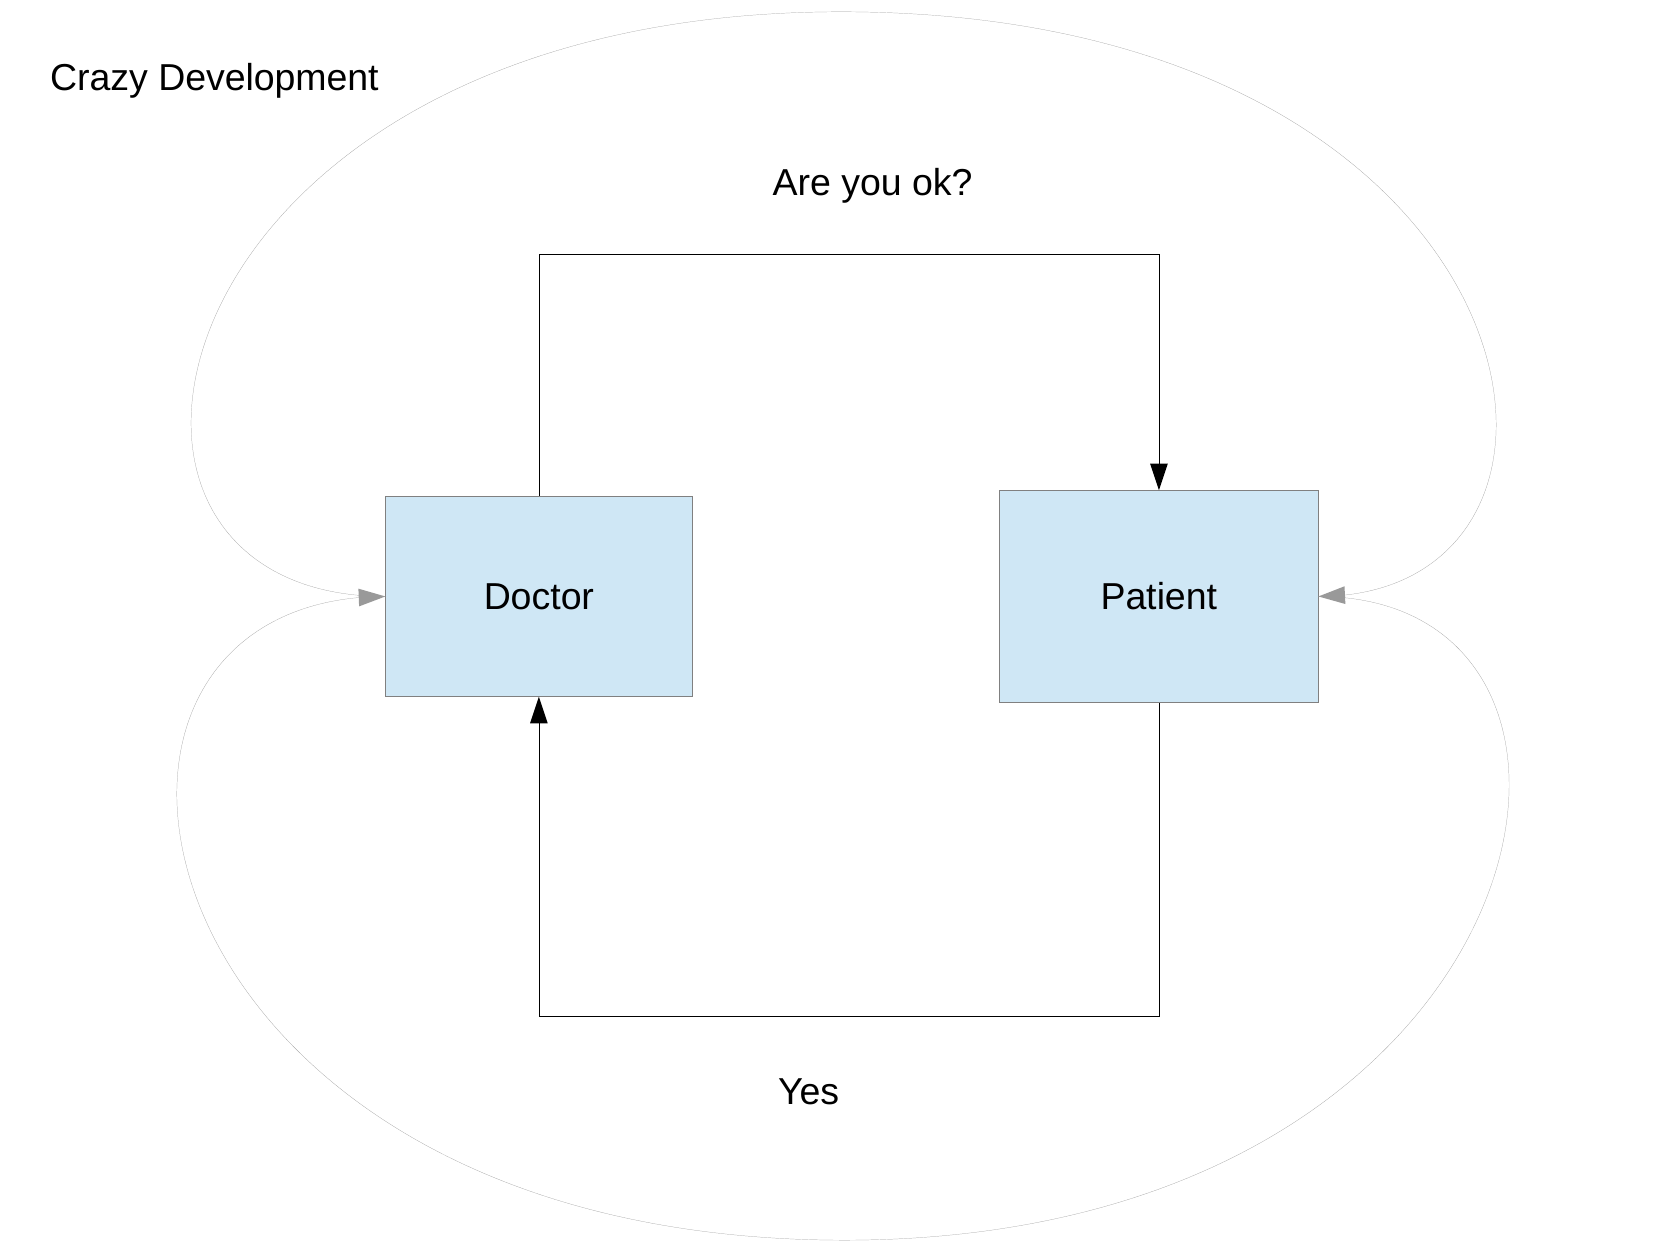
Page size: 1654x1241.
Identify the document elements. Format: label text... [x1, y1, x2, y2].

text_box Patient [999, 490, 1319, 703]
text_box Crazy Development [35, 49, 395, 107]
text_box Are you ok? [758, 153, 988, 211]
text_box Doctor [385, 496, 693, 697]
text_box Yes [763, 1062, 855, 1120]
